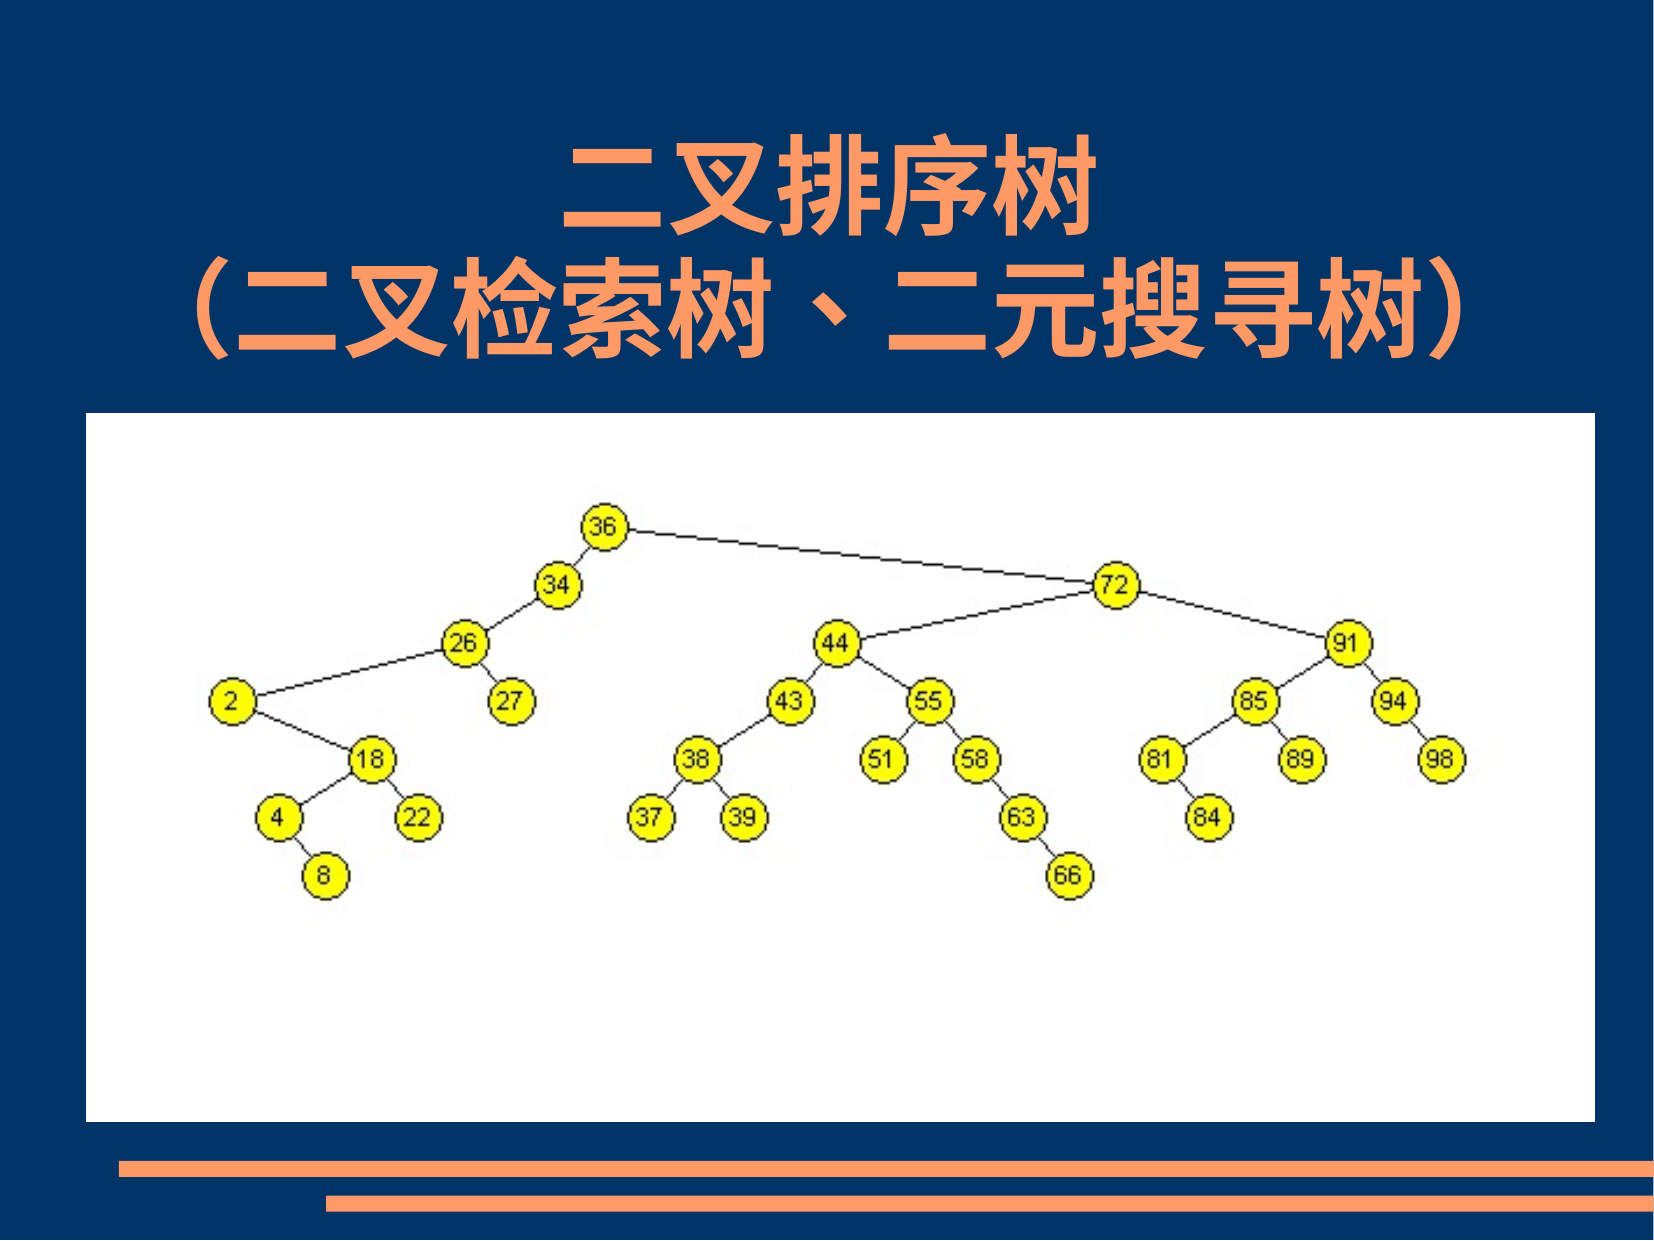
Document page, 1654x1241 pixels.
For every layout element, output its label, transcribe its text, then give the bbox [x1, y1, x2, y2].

title 二叉排序树 （二叉检索树、二元搜寻树） [123, 127, 1536, 375]
picture [86, 413, 1595, 1122]
